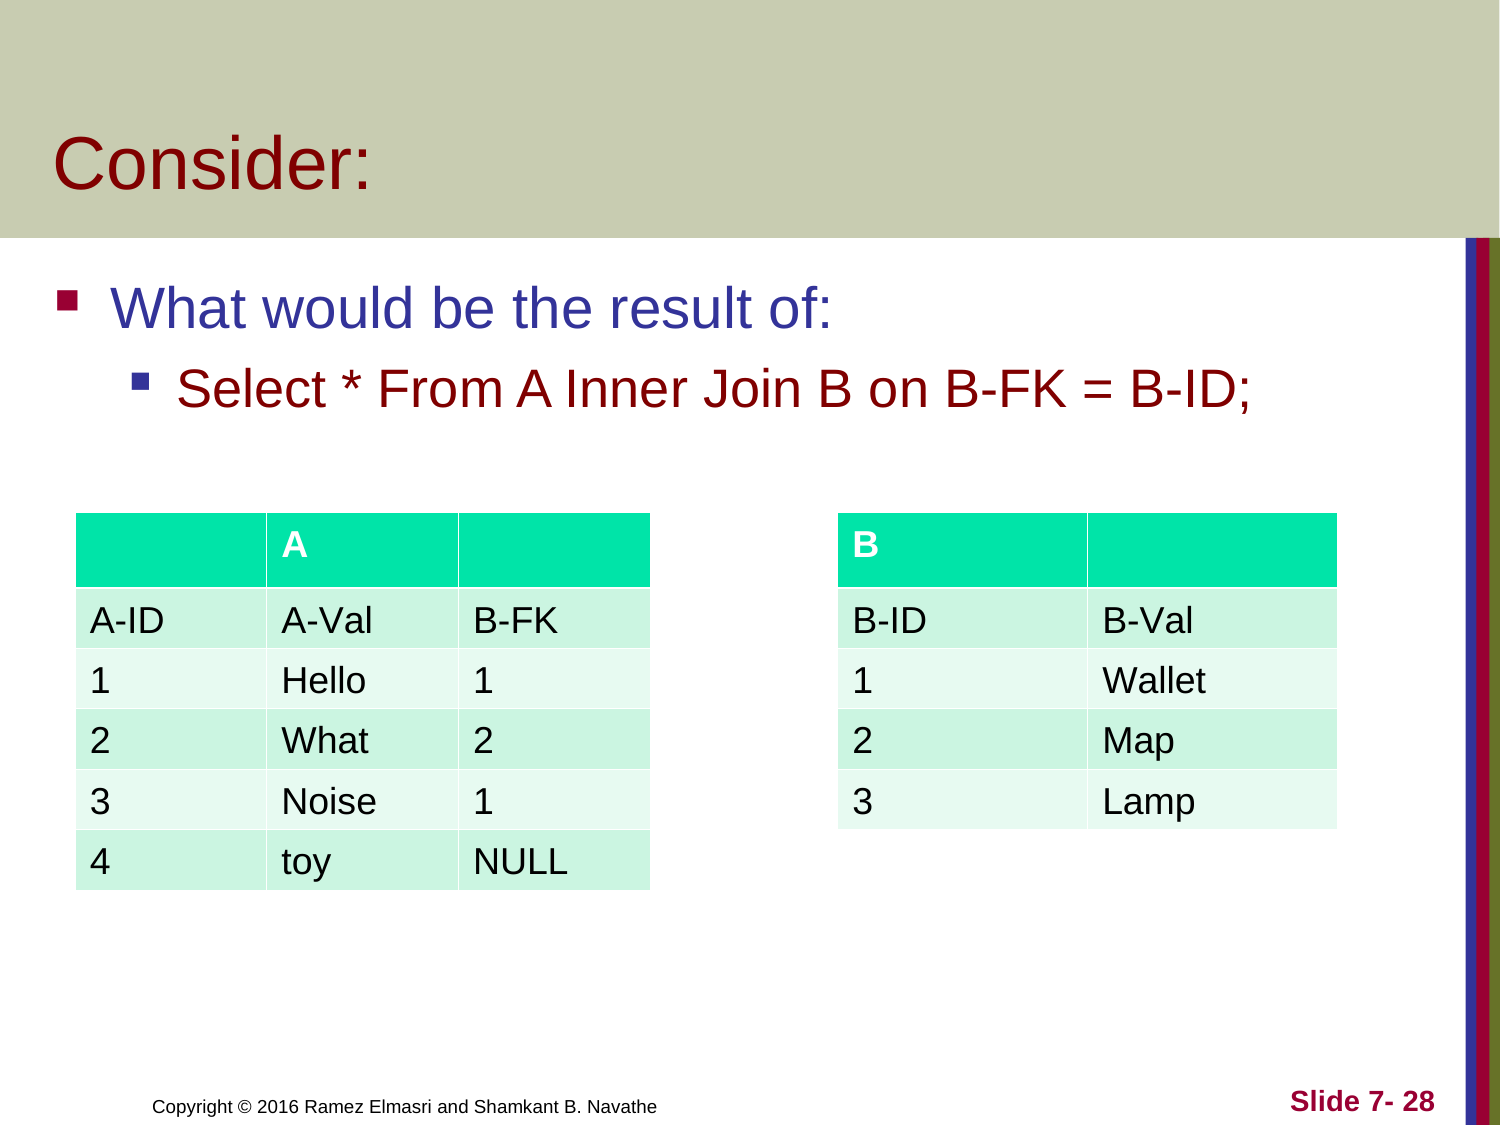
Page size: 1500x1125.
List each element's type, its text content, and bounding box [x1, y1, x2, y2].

table_cell 1 [838, 649, 1087, 708]
table_cell 2 [459, 709, 650, 769]
table_cell 3 [76, 770, 266, 829]
table_cell Wallet [1088, 649, 1337, 708]
table_header [76, 513, 266, 587]
table_cell 3 [838, 770, 1087, 829]
table_cell Noise [267, 770, 458, 829]
table_header B [838, 513, 1087, 587]
table_cell B-ID [838, 589, 1087, 648]
table_cell B-Val [1088, 589, 1337, 648]
table_cell Hello [267, 649, 458, 708]
table_cell Map [1088, 709, 1337, 769]
table_cell NULL [459, 830, 650, 890]
table_header [1088, 513, 1337, 587]
table_header [459, 513, 650, 587]
table_cell B-FK [459, 589, 650, 648]
table_cell 2 [76, 709, 266, 769]
table_cell 1 [459, 770, 650, 829]
table_header A [267, 513, 458, 587]
table_cell toy [267, 830, 458, 890]
table_cell 2 [838, 709, 1087, 769]
title Consider: [37, 49, 1317, 213]
table_cell 4 [76, 830, 266, 890]
table_cell What [267, 709, 458, 769]
table_cell A-ID [76, 589, 266, 648]
text_box Slide 7- <number> [1137, 1050, 1450, 1125]
table_cell A-Val [267, 589, 458, 648]
list What would be the result of: Select * From A Inner Join B on B-FK = B-ID; [39, 262, 1388, 438]
table_cell 1 [76, 649, 266, 708]
table_cell 1 [459, 649, 650, 708]
table_cell Lamp [1088, 770, 1337, 829]
